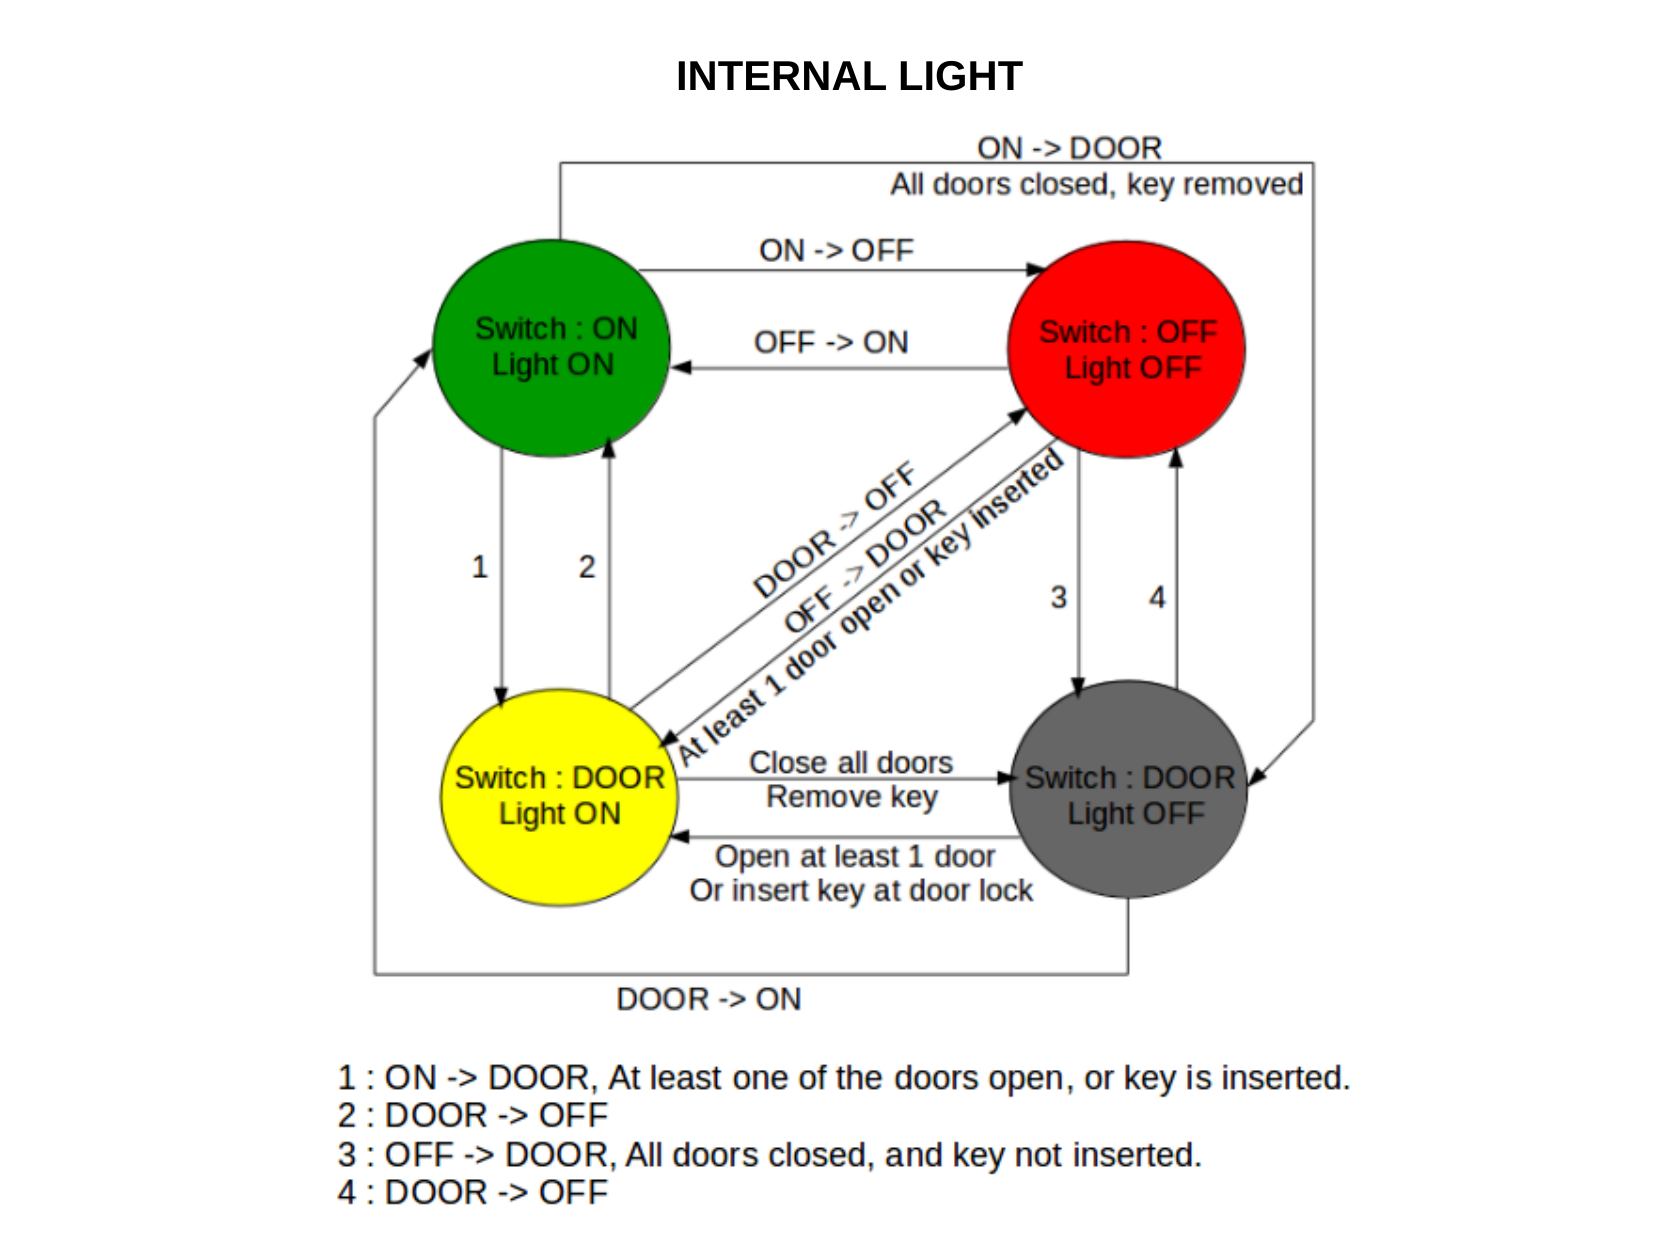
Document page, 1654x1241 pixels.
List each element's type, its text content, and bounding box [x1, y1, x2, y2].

picture [242, 104, 1506, 1228]
text_box INTERNAL LIGHT [661, 45, 1052, 107]
